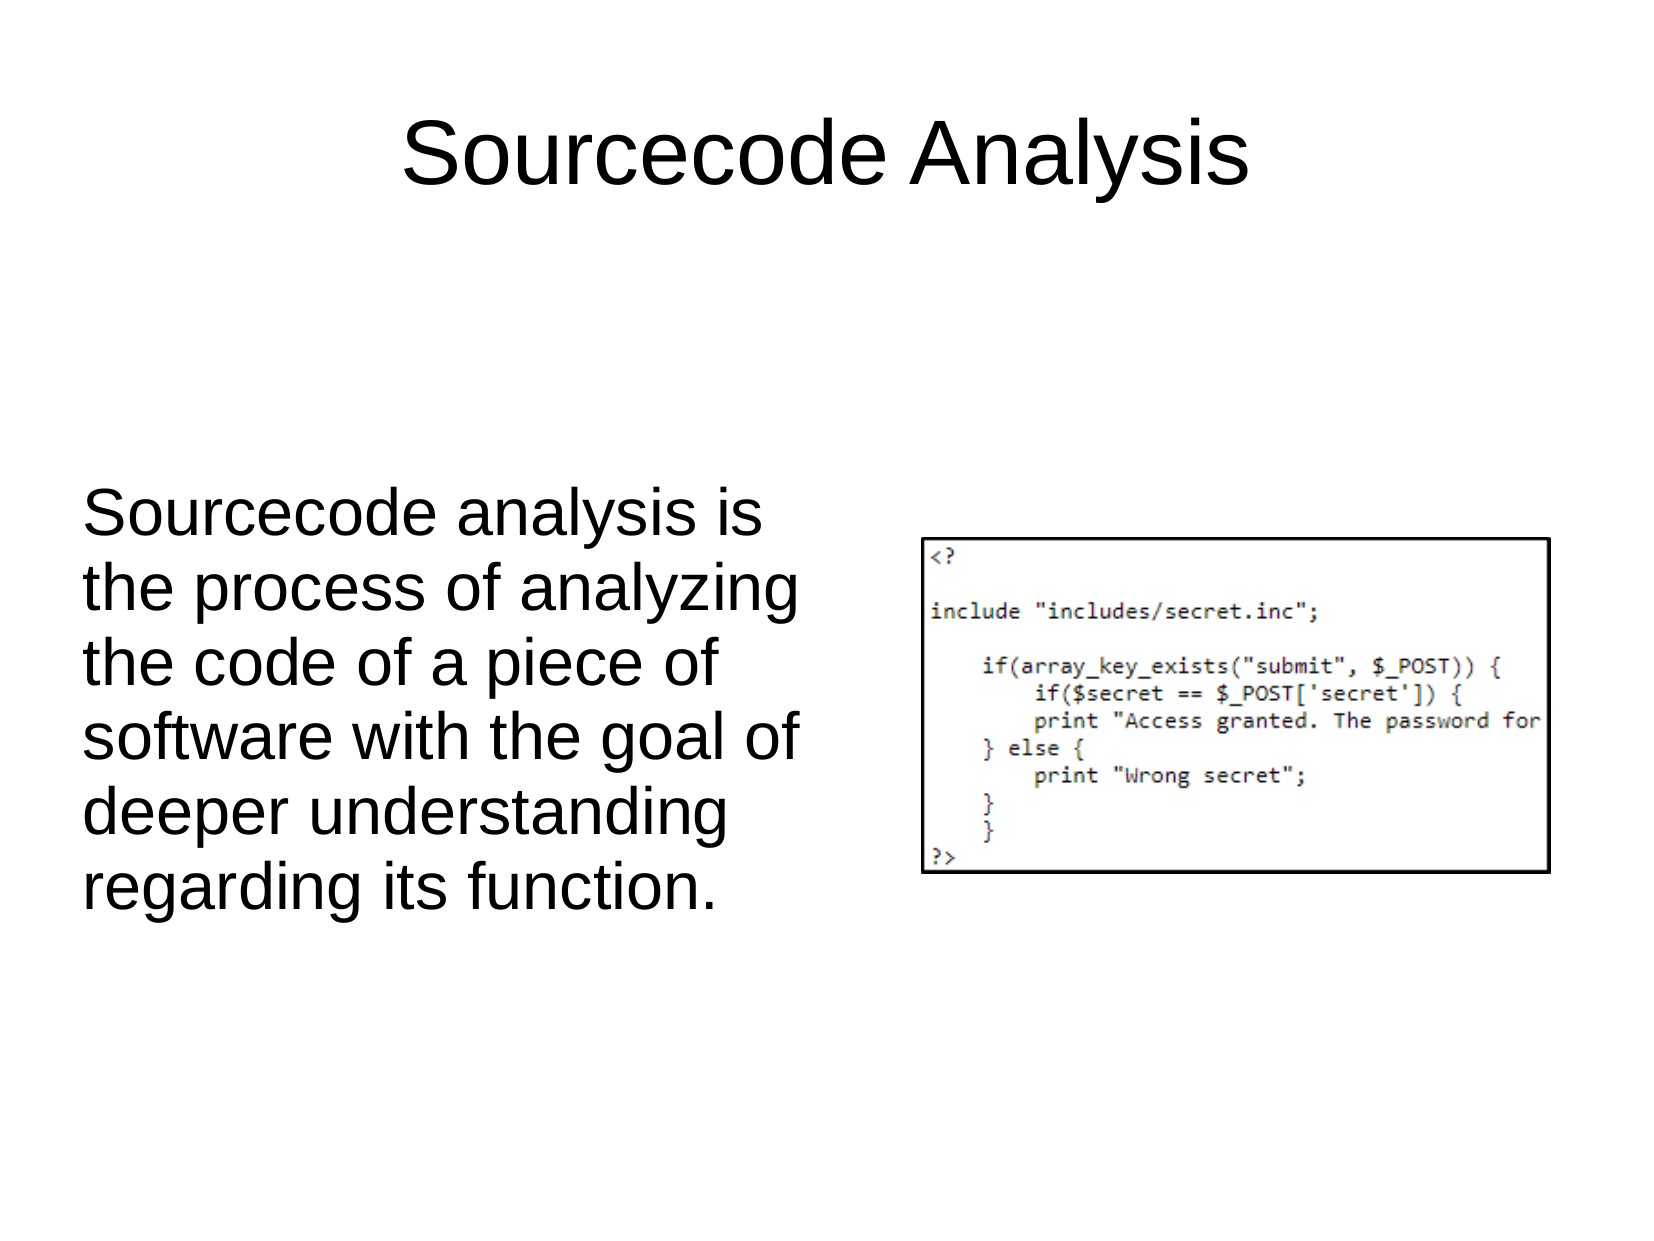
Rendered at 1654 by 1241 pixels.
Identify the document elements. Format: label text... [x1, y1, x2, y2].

picture [921, 537, 1551, 875]
title Sourcecode Analysis [82, 49, 1571, 257]
subtitle Sourcecode analysis is the process of analyzing the code of a piece of software with the goal of deeper understanding regarding its function. [82, 290, 1571, 1109]
